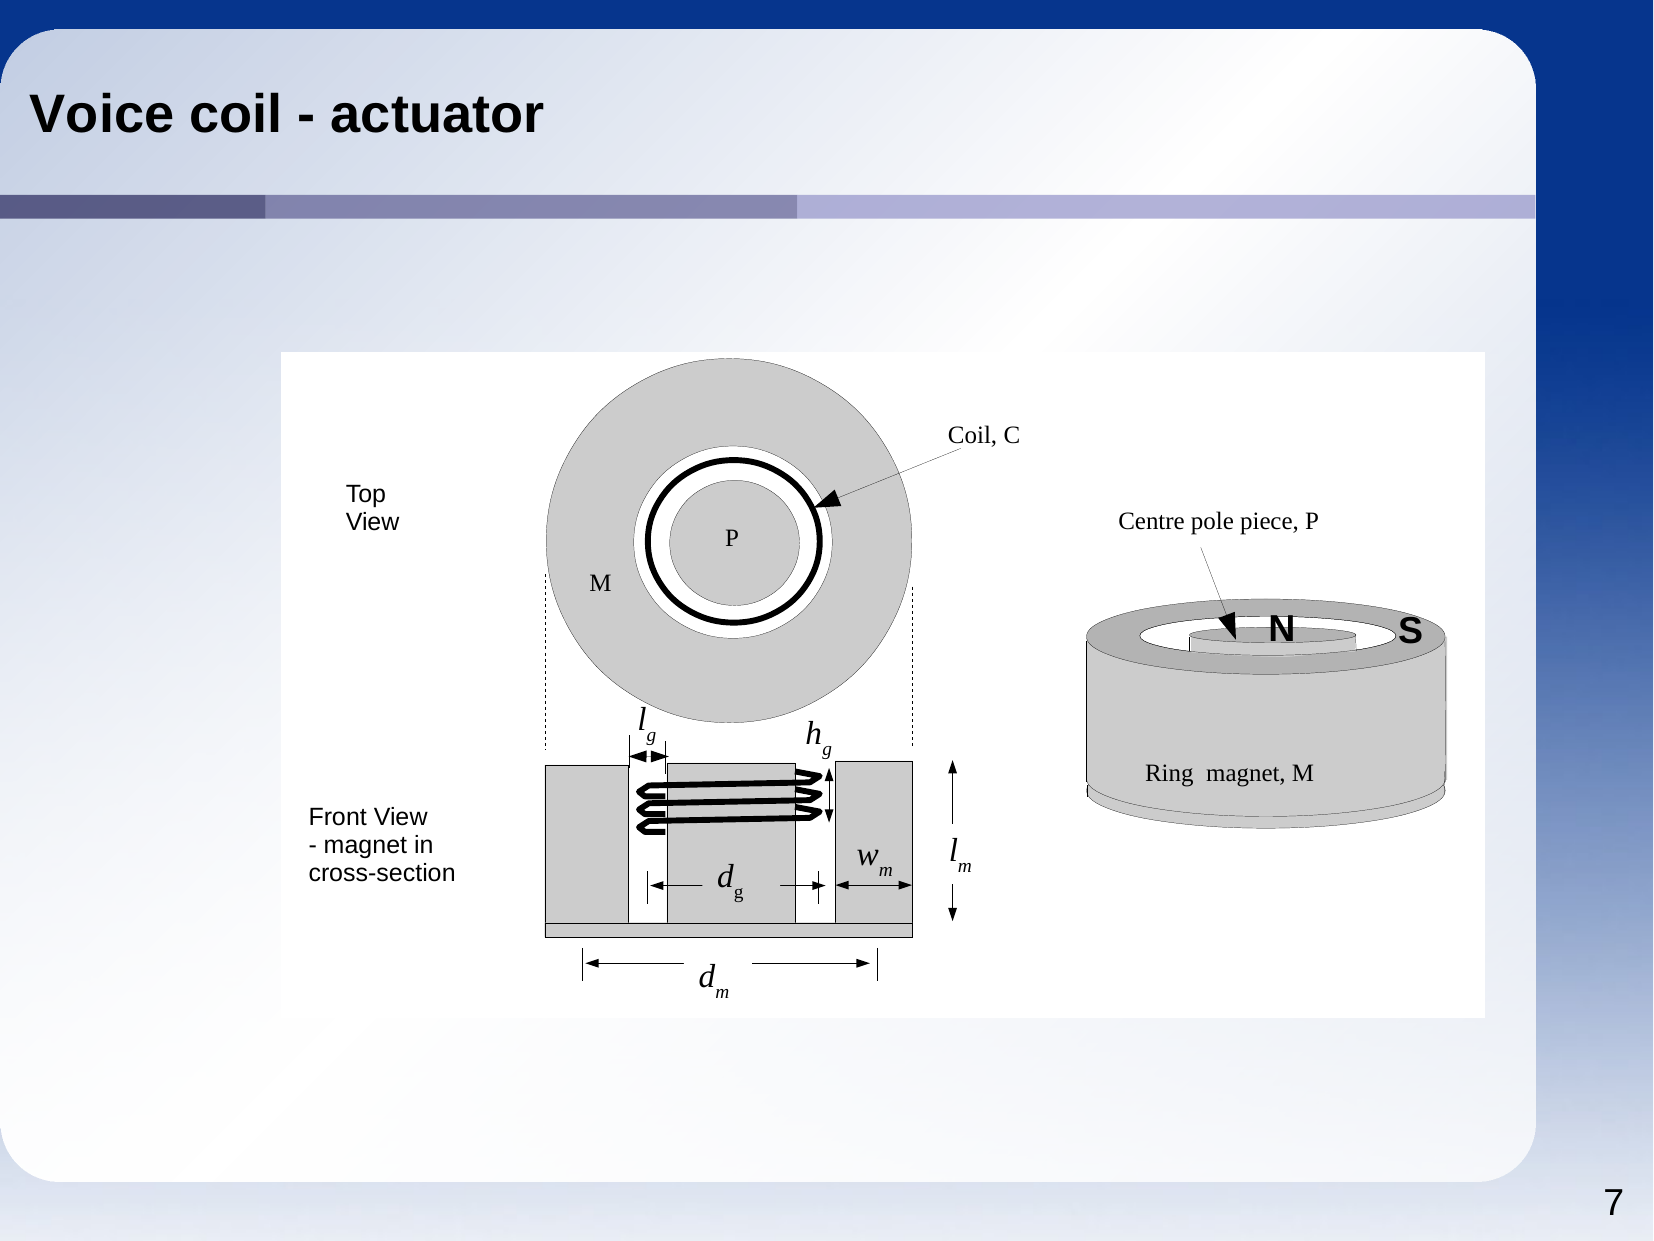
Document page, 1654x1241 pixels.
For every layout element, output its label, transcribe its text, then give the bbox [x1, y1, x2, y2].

title Voice coil - actuator [29, 49, 1506, 178]
picture [0, 0, 1654, 1241]
chart [280, 352, 1486, 1019]
